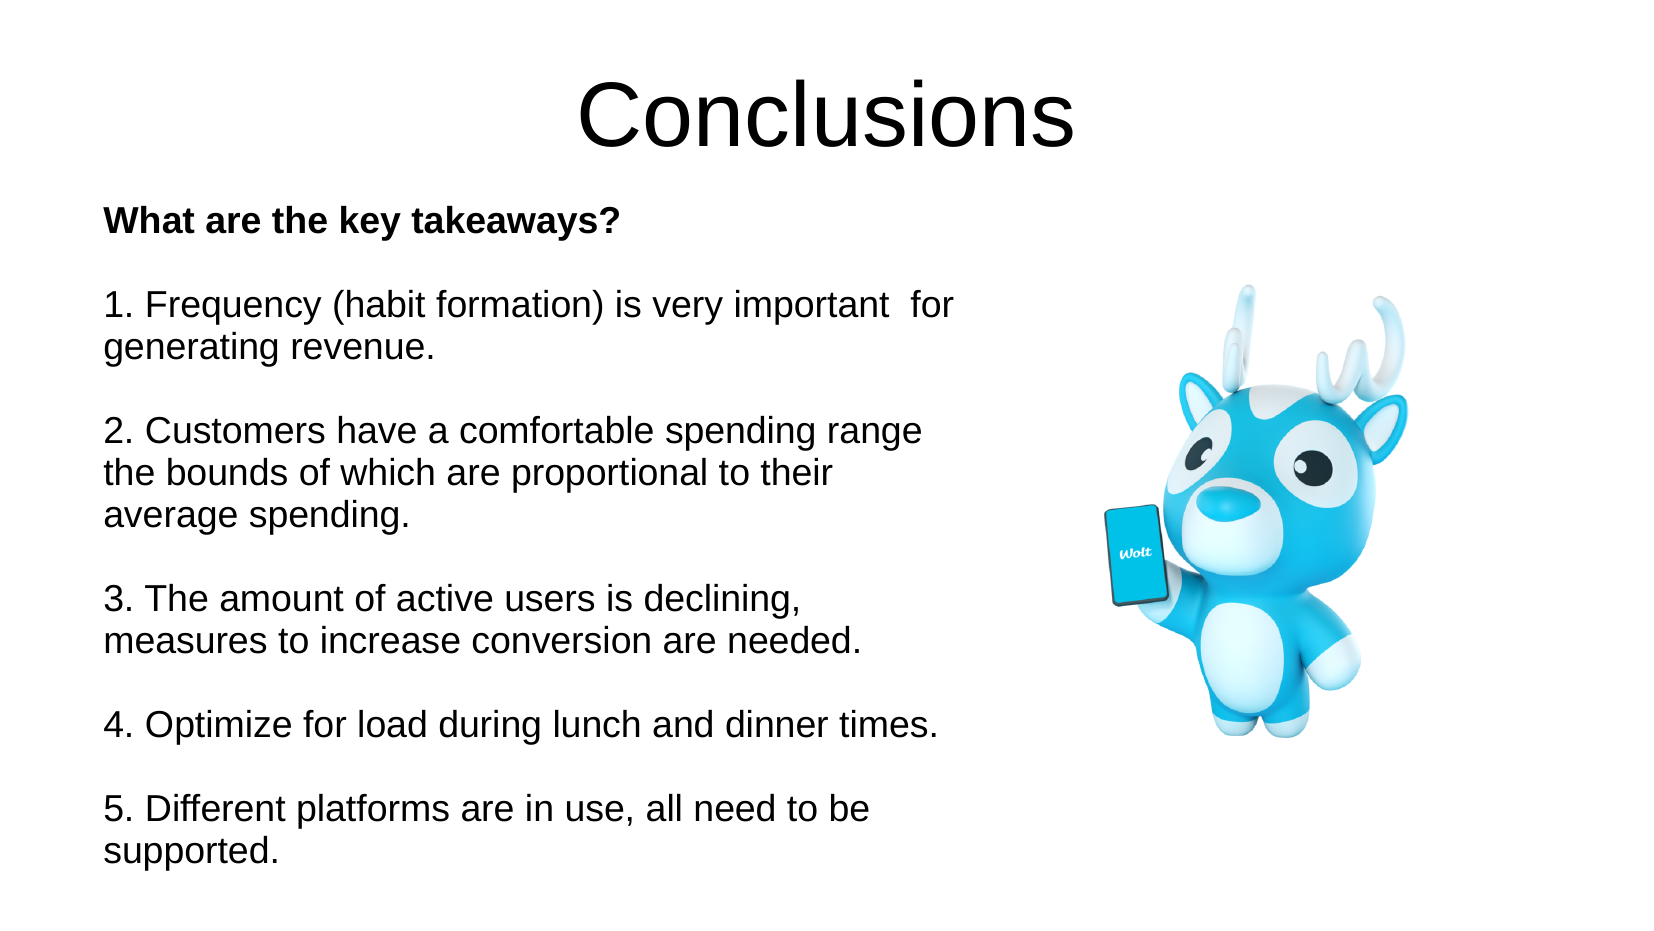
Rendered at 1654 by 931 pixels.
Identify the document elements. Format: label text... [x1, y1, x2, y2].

text_box What are the key takeaways? 1. Frequency (habit formation) is very important for generating revenue. 2. Customers have a comfortable spending range the bounds of which are proportional to their average spending. 3. The amount of active users is declining, measures to increase conversion are needed. 4. Optimize for load during lunch and dinner times. 5. Different platforms are in use, all need to be supported. [88, 192, 975, 879]
title Conclusions [82, 37, 1571, 193]
picture [975, 192, 1595, 857]
